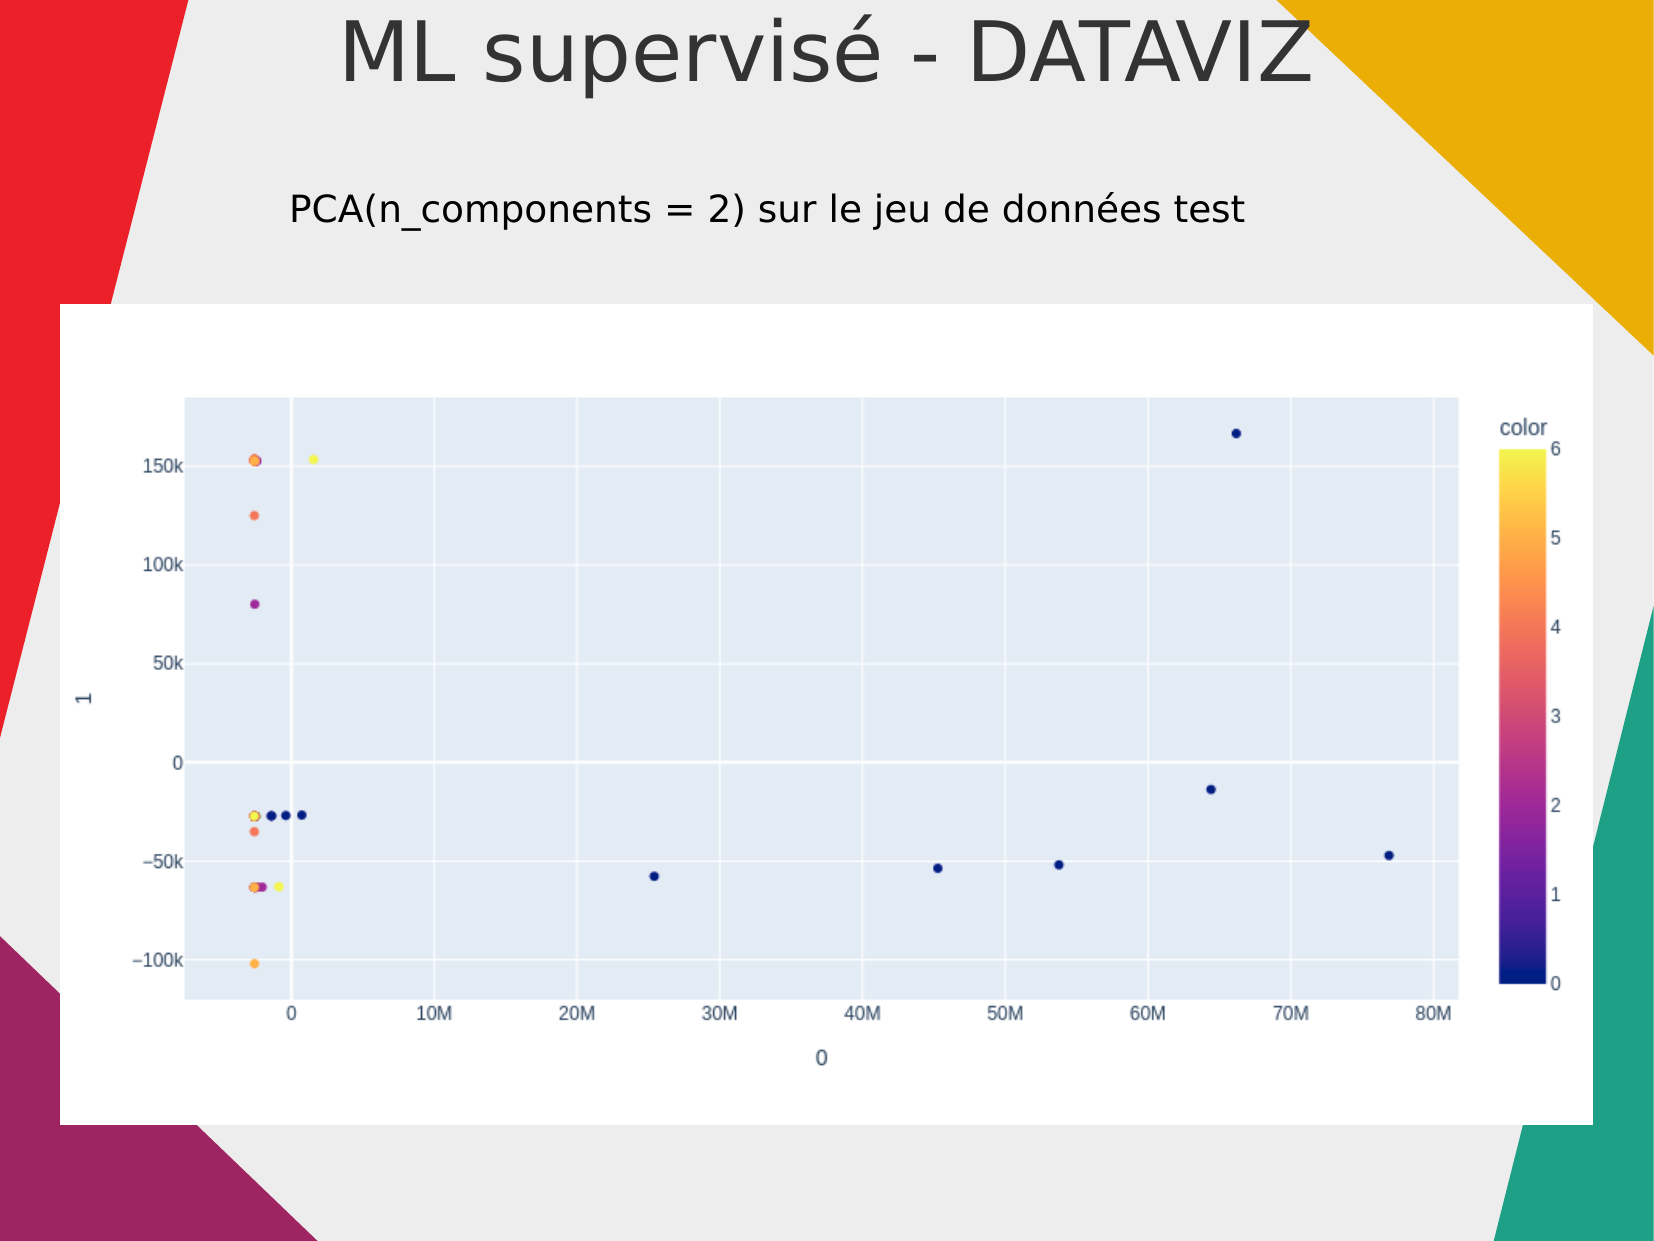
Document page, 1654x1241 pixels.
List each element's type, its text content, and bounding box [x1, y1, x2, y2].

text_box PCA(n_components = 2) sur le jeu de données test [274, 180, 1276, 282]
picture [60, 304, 1593, 1126]
title ML supervisé - DATAVIZ [114, 0, 1539, 106]
